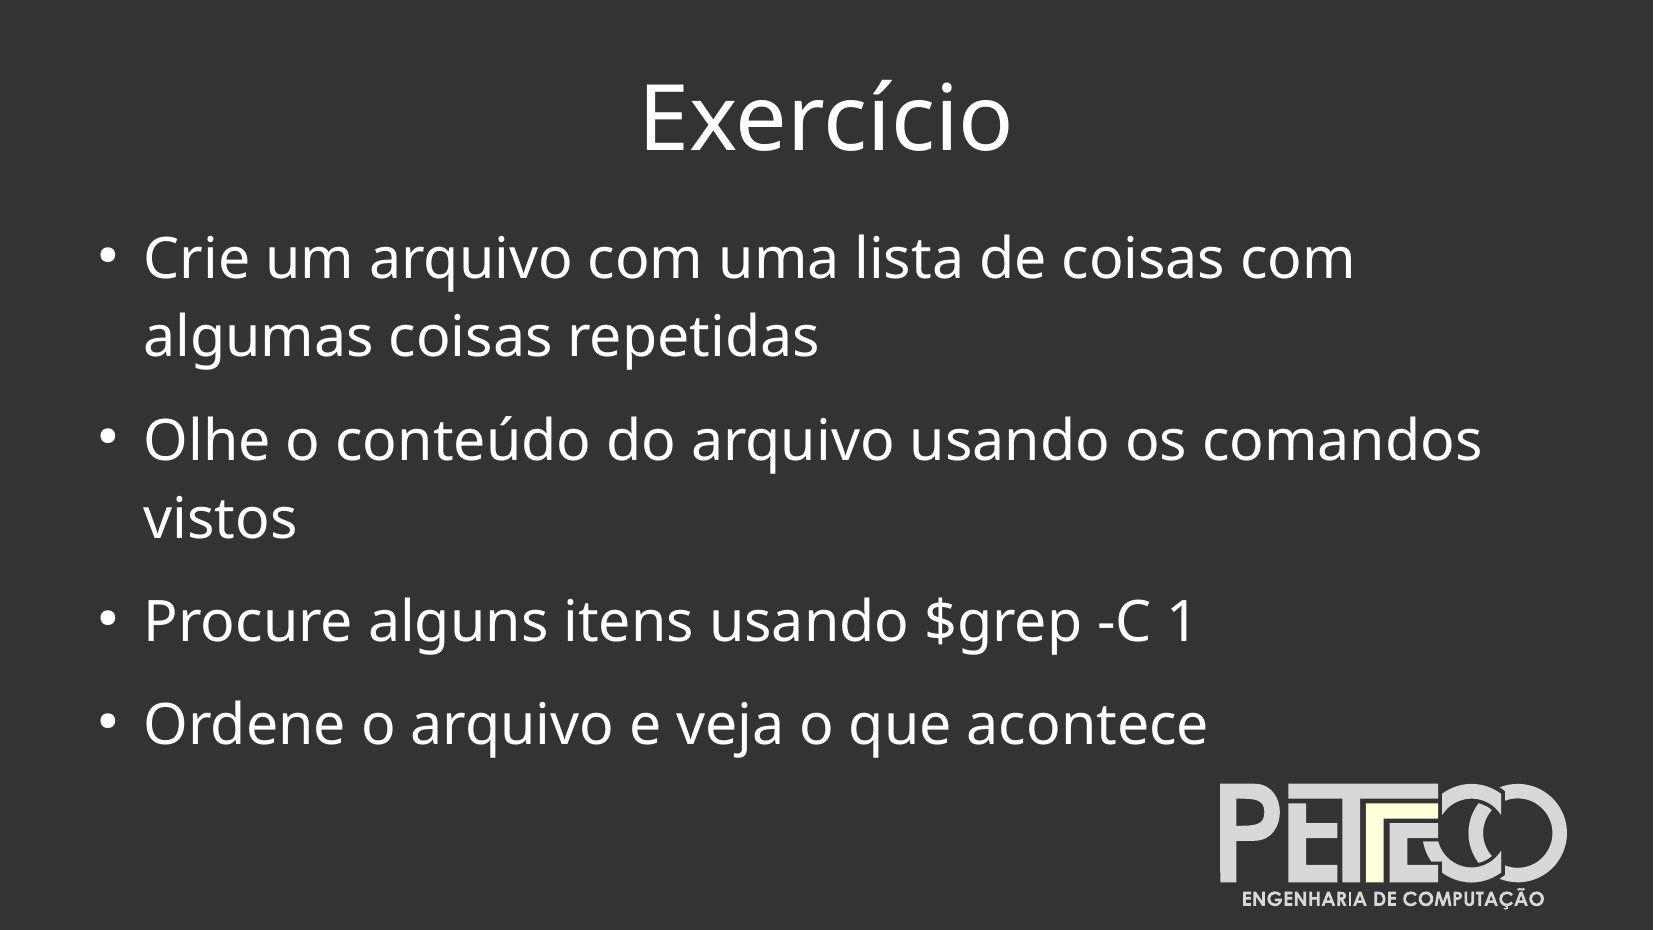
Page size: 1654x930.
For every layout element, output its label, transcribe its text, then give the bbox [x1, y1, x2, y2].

title Exercício [82, 37, 1571, 193]
list Crie um arquivo com uma lista de coisas com algumas coisas repetidas Olhe o conteúdo do arquivo usando os comandos vistos Procure alguns itens usando $grep -C 1 Ordene o arquivo e veja o que acontece [82, 217, 1571, 766]
